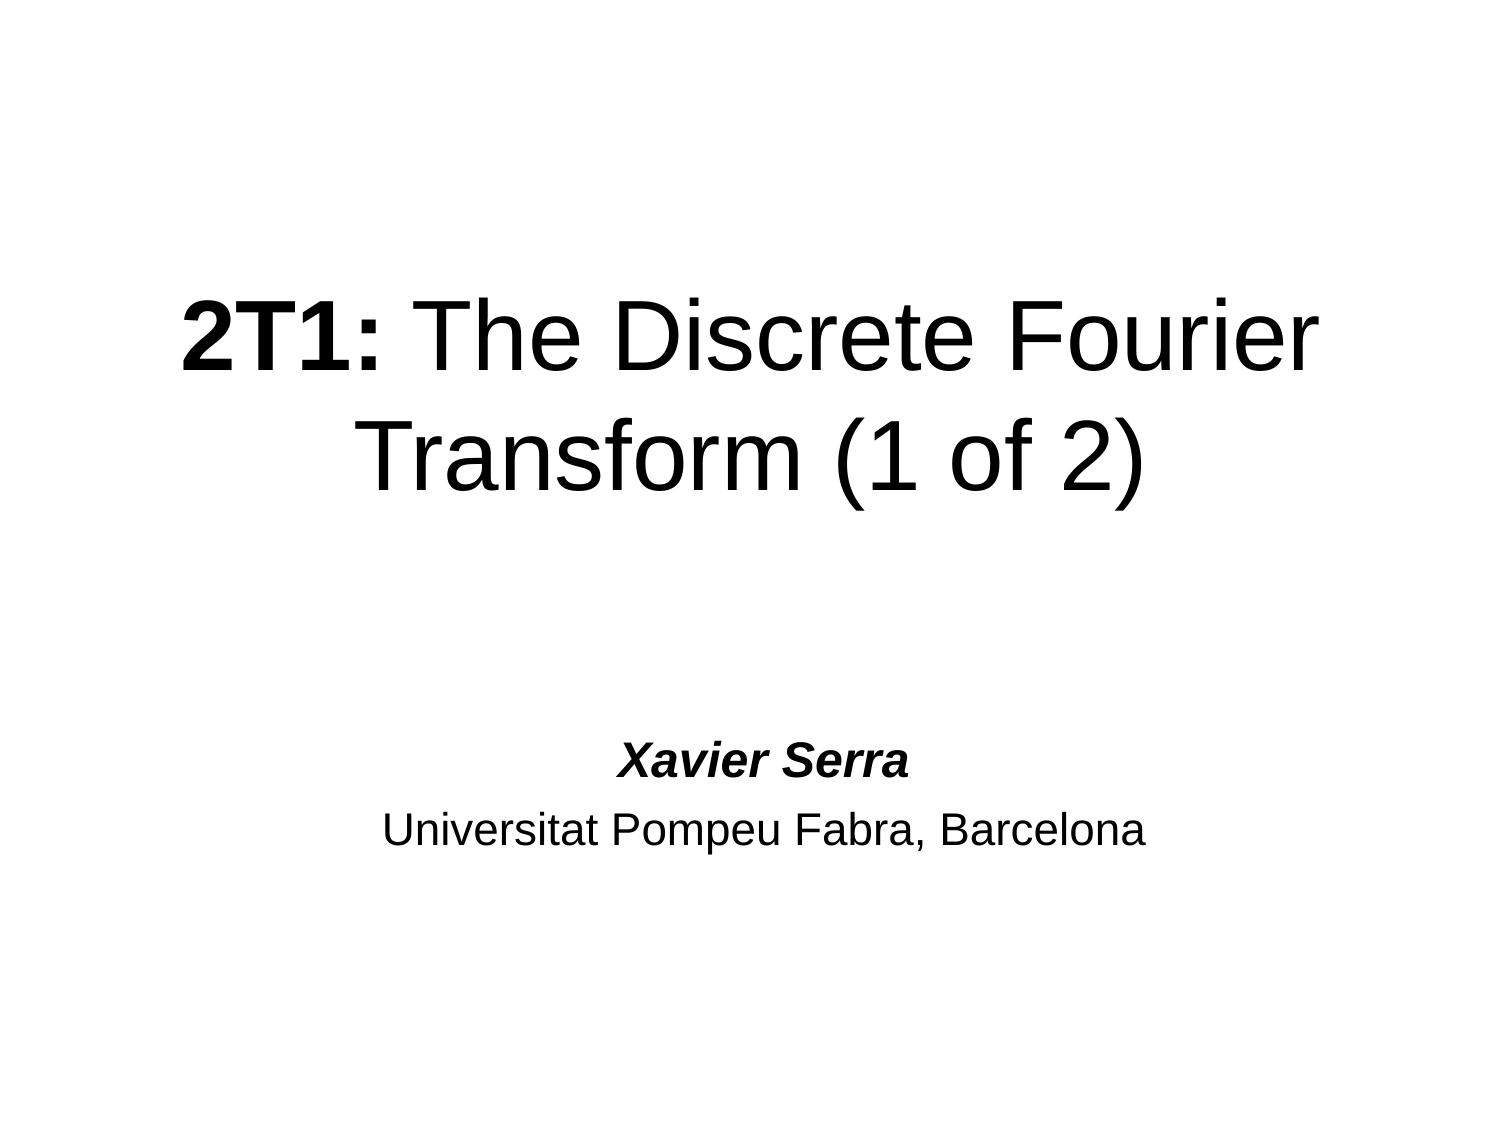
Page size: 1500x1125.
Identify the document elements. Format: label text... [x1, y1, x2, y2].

text_box Xavier Serra Universitat Pompeu Fabra, Barcelona [307, 724, 1221, 1009]
title 2T1: The Discrete Fourier Transform (1 of 2) [23, 120, 1479, 660]
